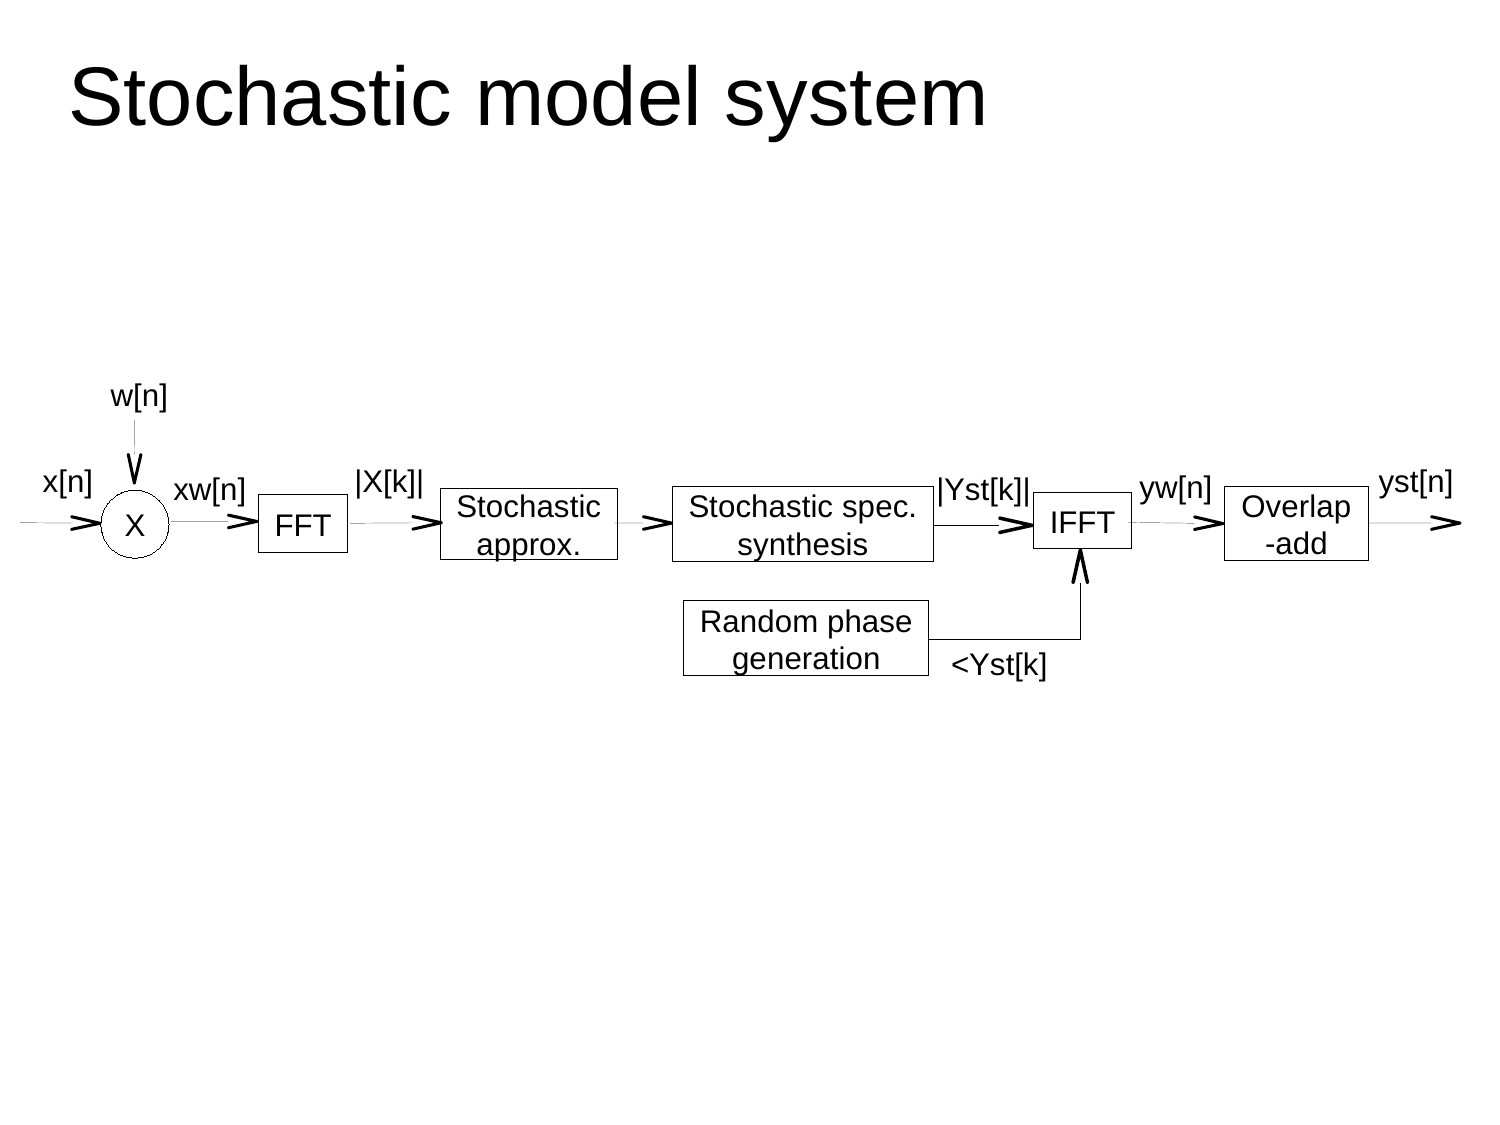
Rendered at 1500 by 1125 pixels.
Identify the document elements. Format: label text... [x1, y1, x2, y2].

text_box xw[n] [158, 465, 265, 517]
text_box X [100, 490, 170, 559]
text_box <Yst[k] [936, 640, 1069, 697]
text_box yw[n] [1124, 463, 1231, 515]
text_box Stochastic spec. synthesis [672, 486, 934, 562]
title Stochastic model system [68, 11, 1293, 182]
text_box Random phase generation [683, 600, 929, 676]
text_box Stochastic approx. [440, 488, 618, 560]
text_box FFT [258, 494, 348, 553]
text_box |Yst[k]| [921, 464, 1052, 522]
text_box IFFT [1033, 492, 1132, 549]
text_box |X[k]| [339, 456, 443, 509]
text_box w[n] [95, 370, 186, 423]
text_box x[n] [27, 457, 110, 509]
text_box Overlap-add [1224, 486, 1369, 561]
text_box yst[n] [1363, 457, 1473, 509]
